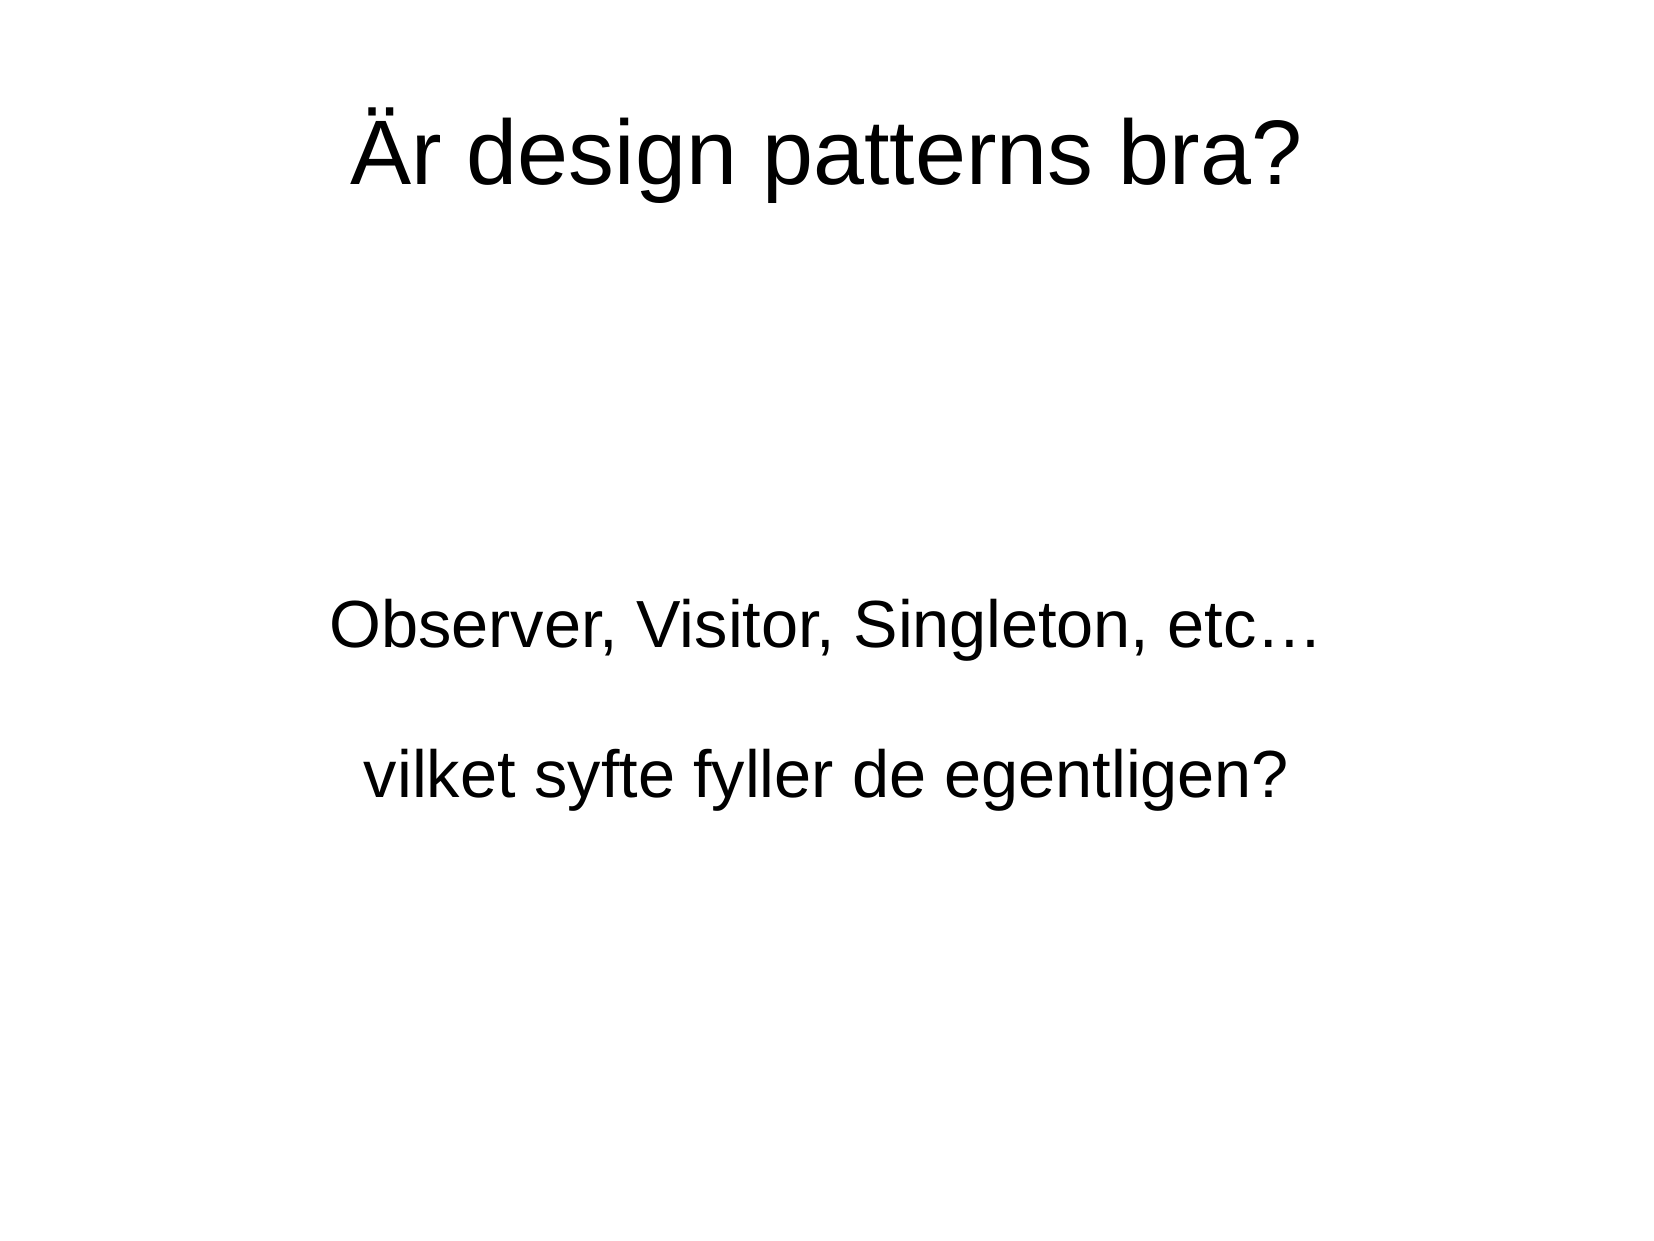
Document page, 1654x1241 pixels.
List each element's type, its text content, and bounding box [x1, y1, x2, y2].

subtitle Observer, Visitor, Singleton, etc… vilket syfte fyller de egentligen? [82, 290, 1571, 1109]
title Är design patterns bra? [82, 49, 1571, 257]
